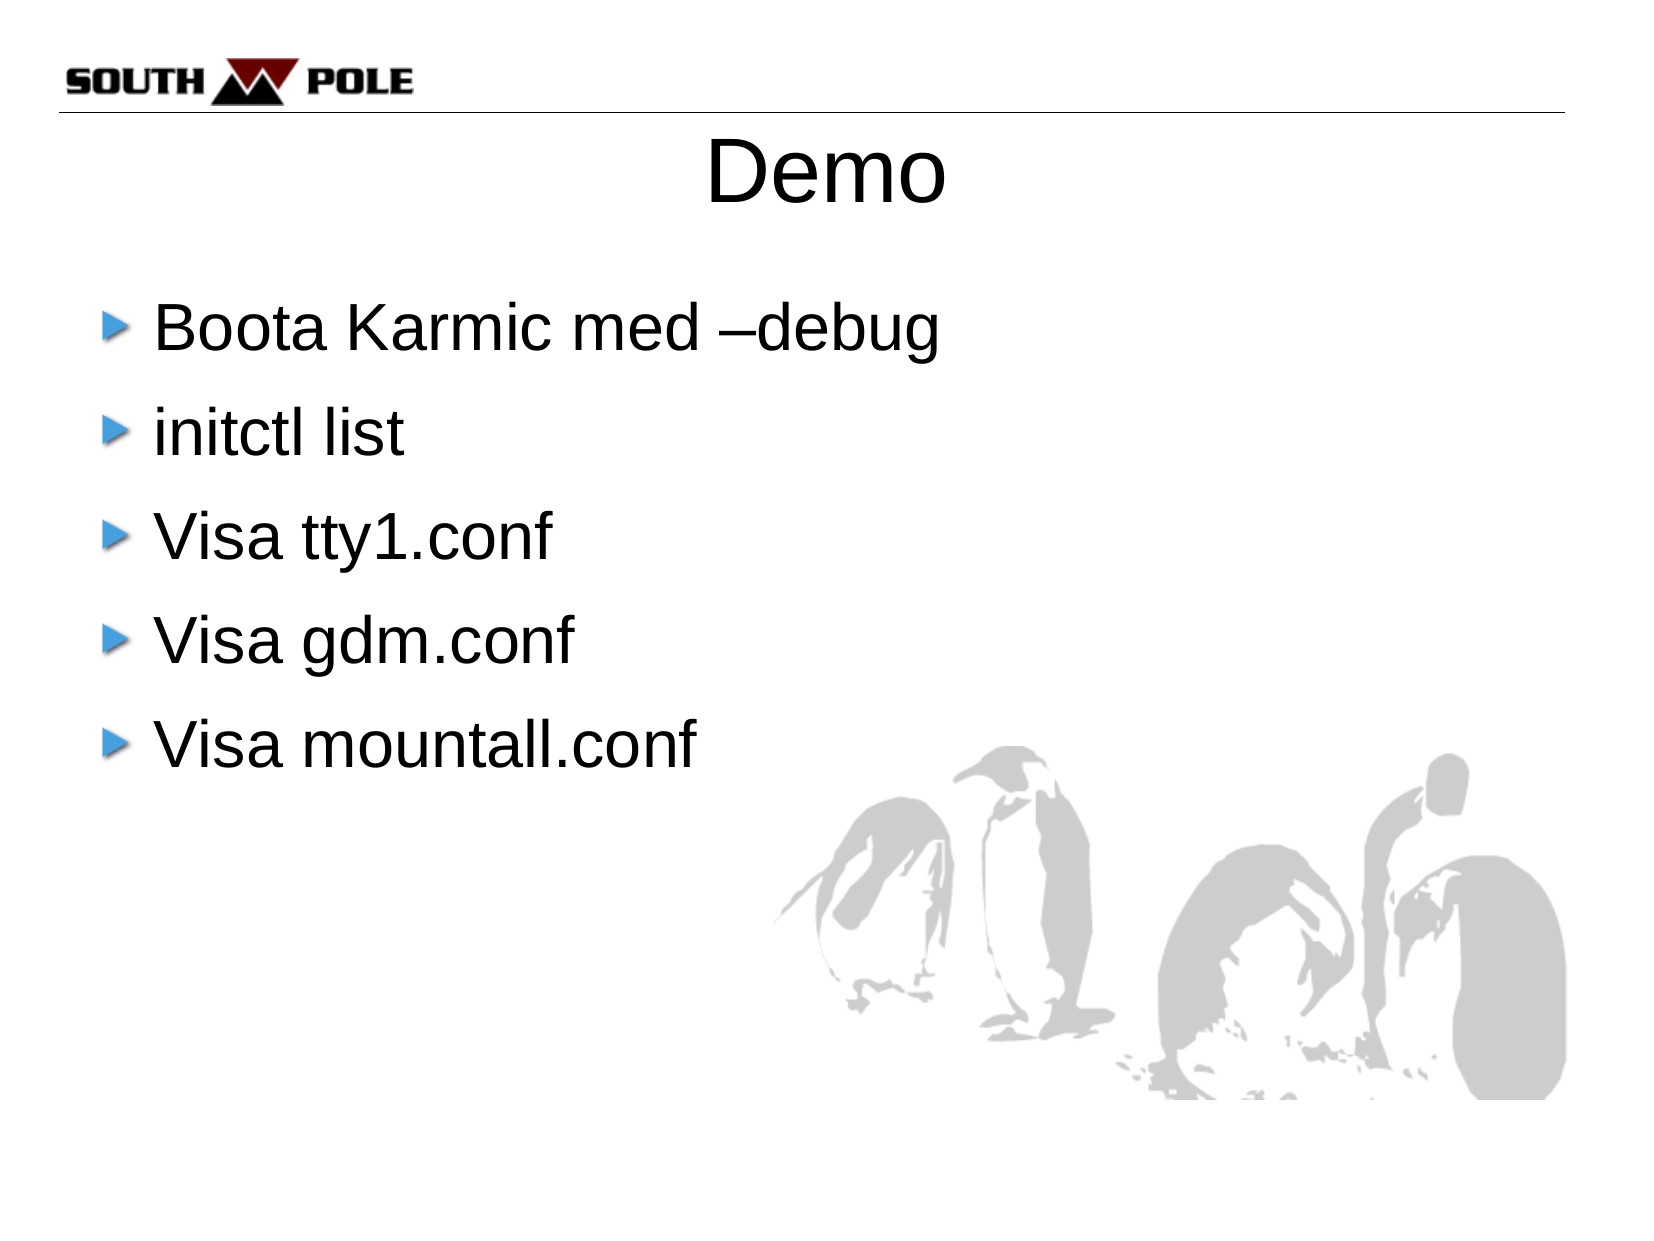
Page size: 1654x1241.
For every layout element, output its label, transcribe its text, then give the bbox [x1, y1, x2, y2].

title Demo [82, 74, 1571, 267]
picture [66, 58, 414, 106]
list Boota Karmic med –debug initctl list Visa tty1.conf Visa gdm.conf Visa mountall.conf [82, 290, 1571, 1094]
picture [773, 1094, 1567, 1100]
